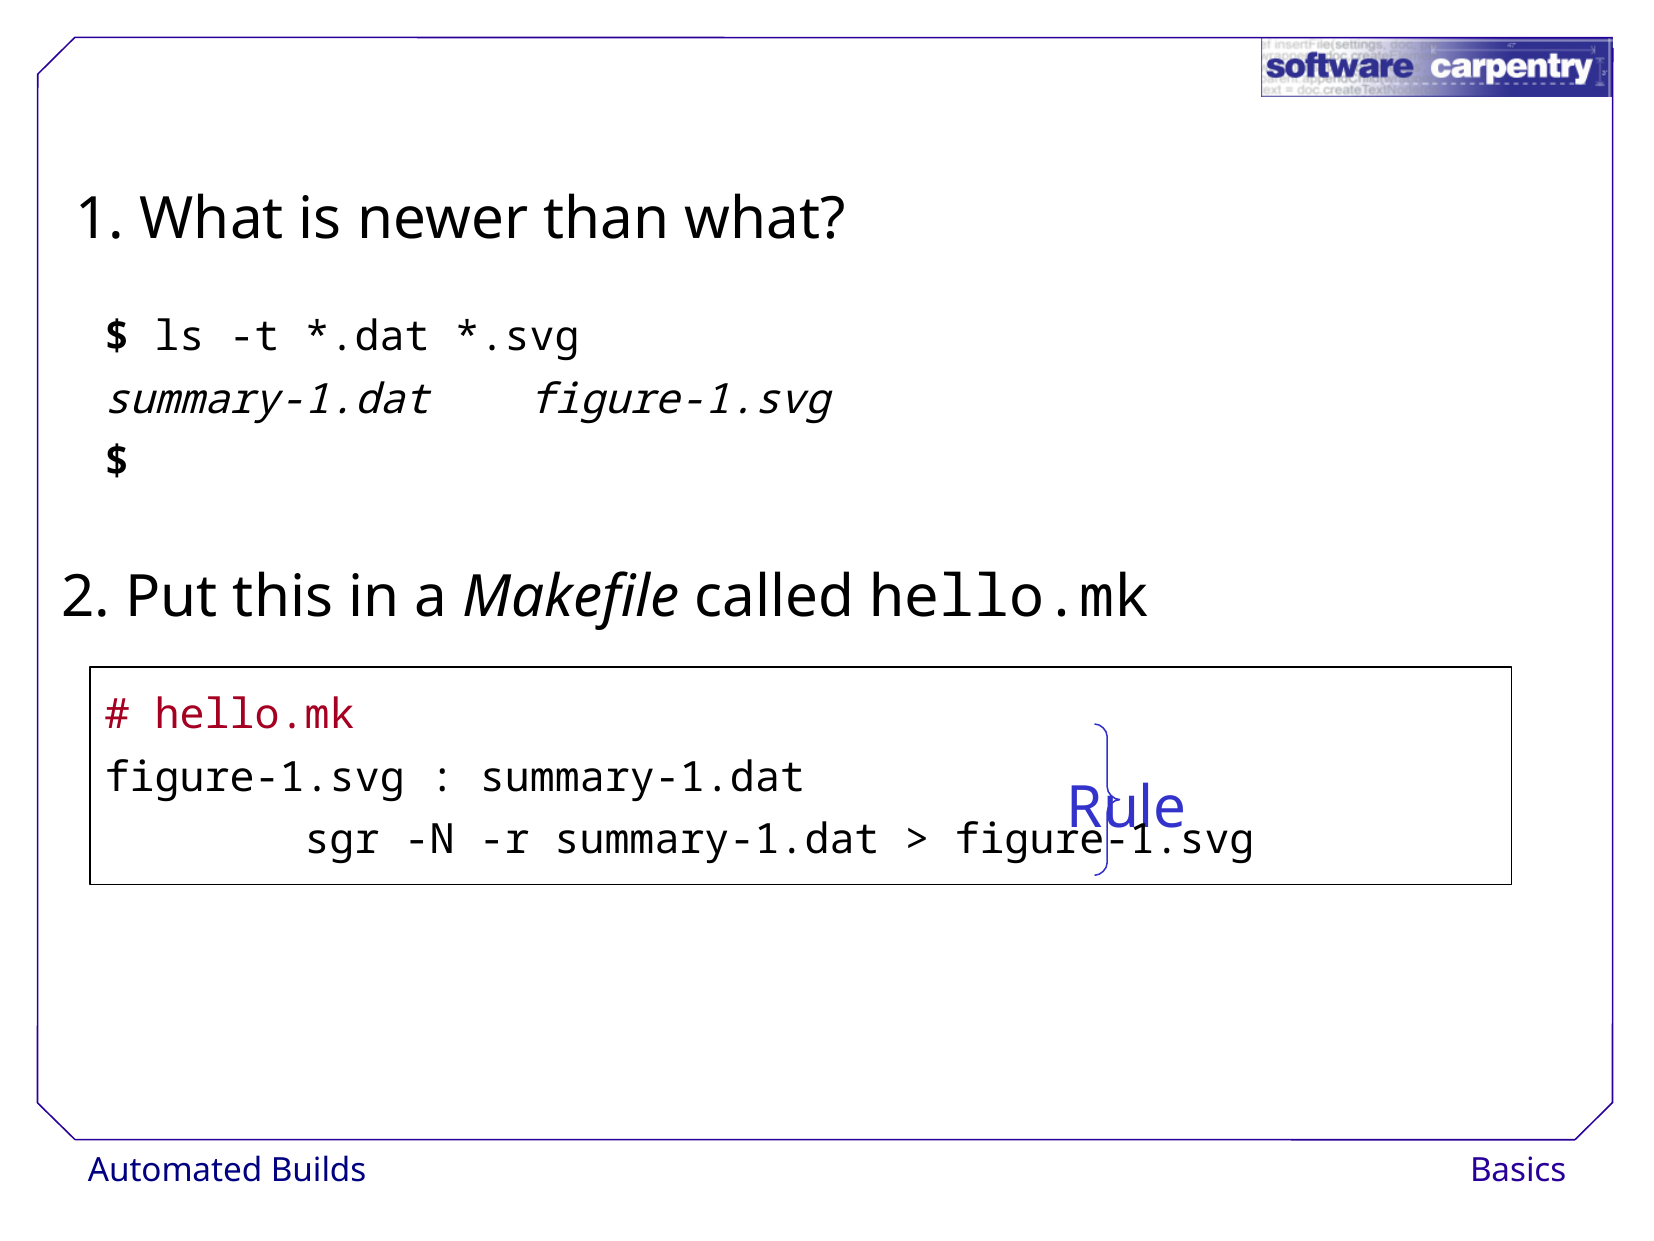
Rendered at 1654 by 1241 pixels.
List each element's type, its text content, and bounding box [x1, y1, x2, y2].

text_box # hello.mk figure-1.svg : summary-1.dat sgr -N -r summary-1.dat > figure-1.svg [89, 667, 1512, 885]
text_box 1. What is newer than what? [61, 138, 1011, 259]
text_box $ ls -t *.dat *.svg summary-1.dat figure-1.svg $ [89, 289, 1512, 507]
text_box 2. Put this in a Makefile called hello.mk [46, 515, 1315, 637]
picture [1261, 39, 1613, 97]
